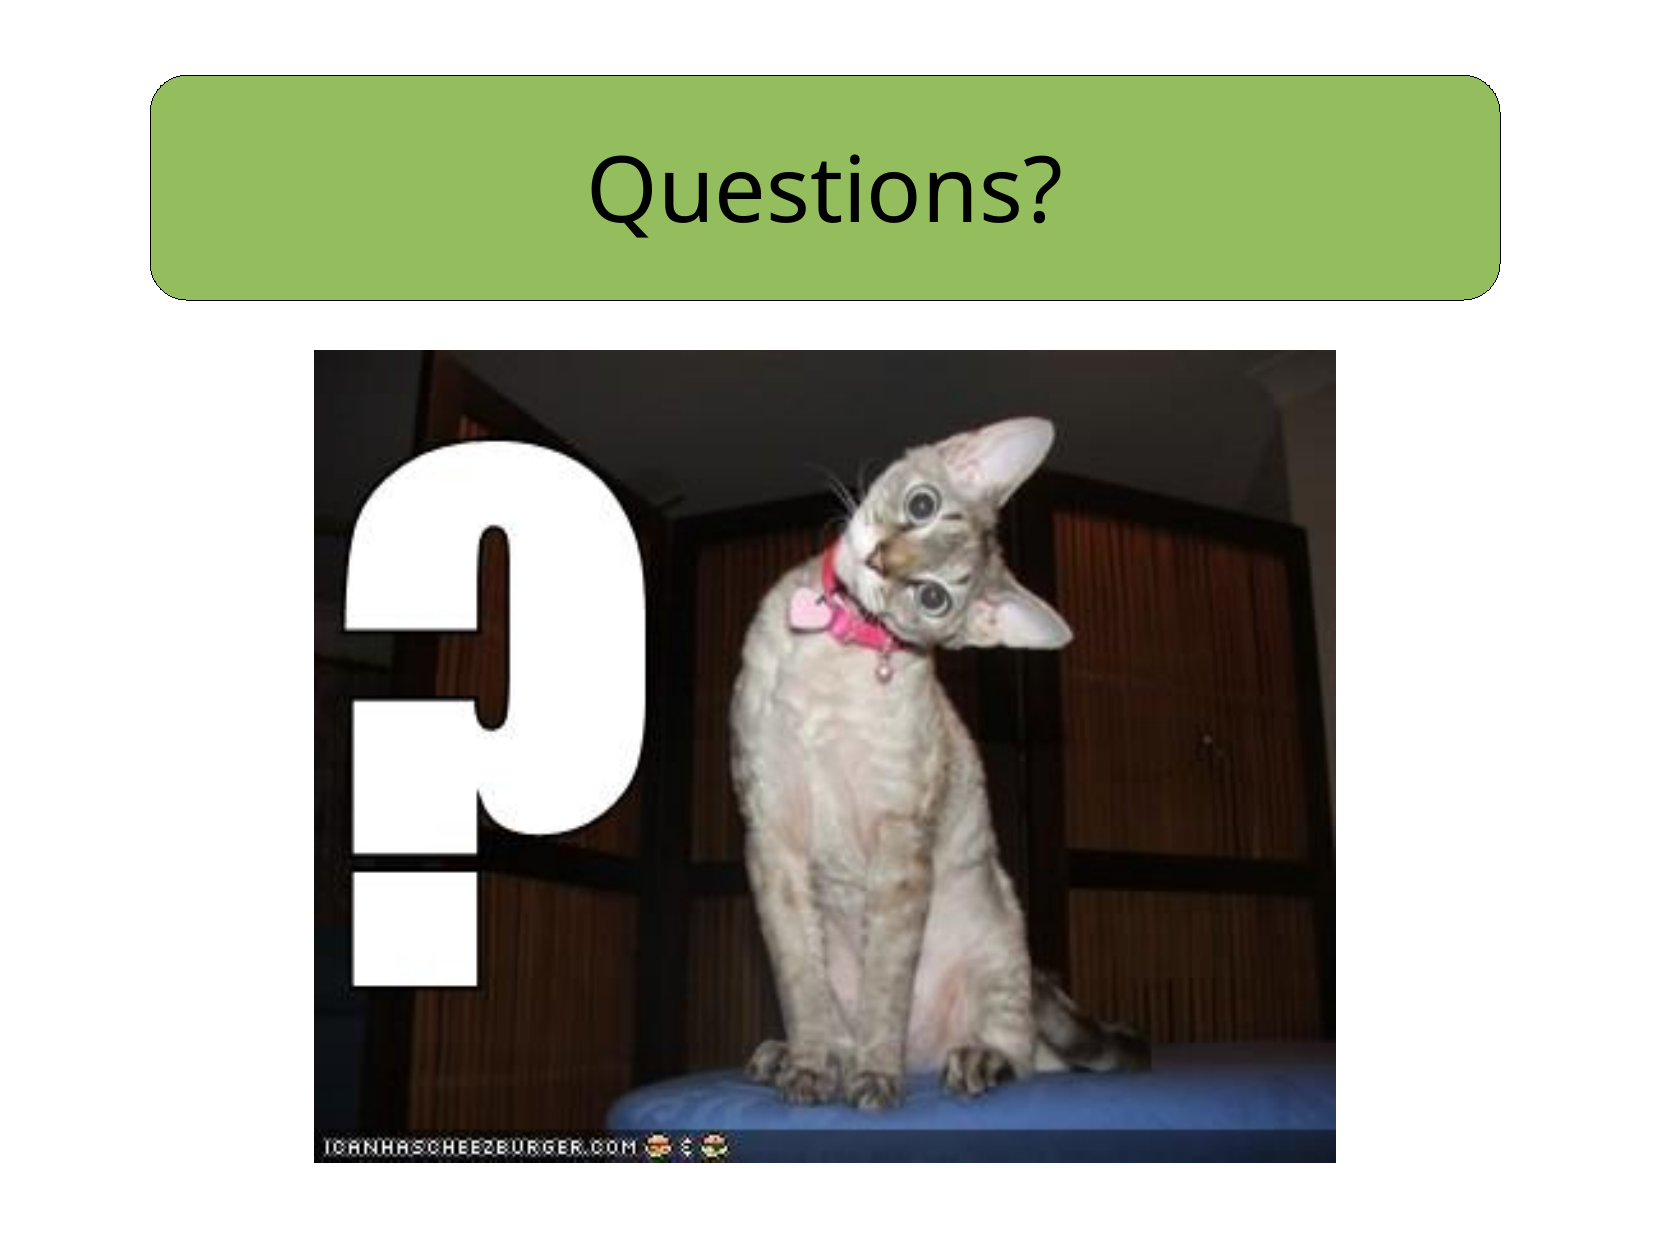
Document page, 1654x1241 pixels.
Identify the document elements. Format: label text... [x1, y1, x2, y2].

text_box Questions? [150, 75, 1501, 301]
picture [314, 350, 1336, 1163]
